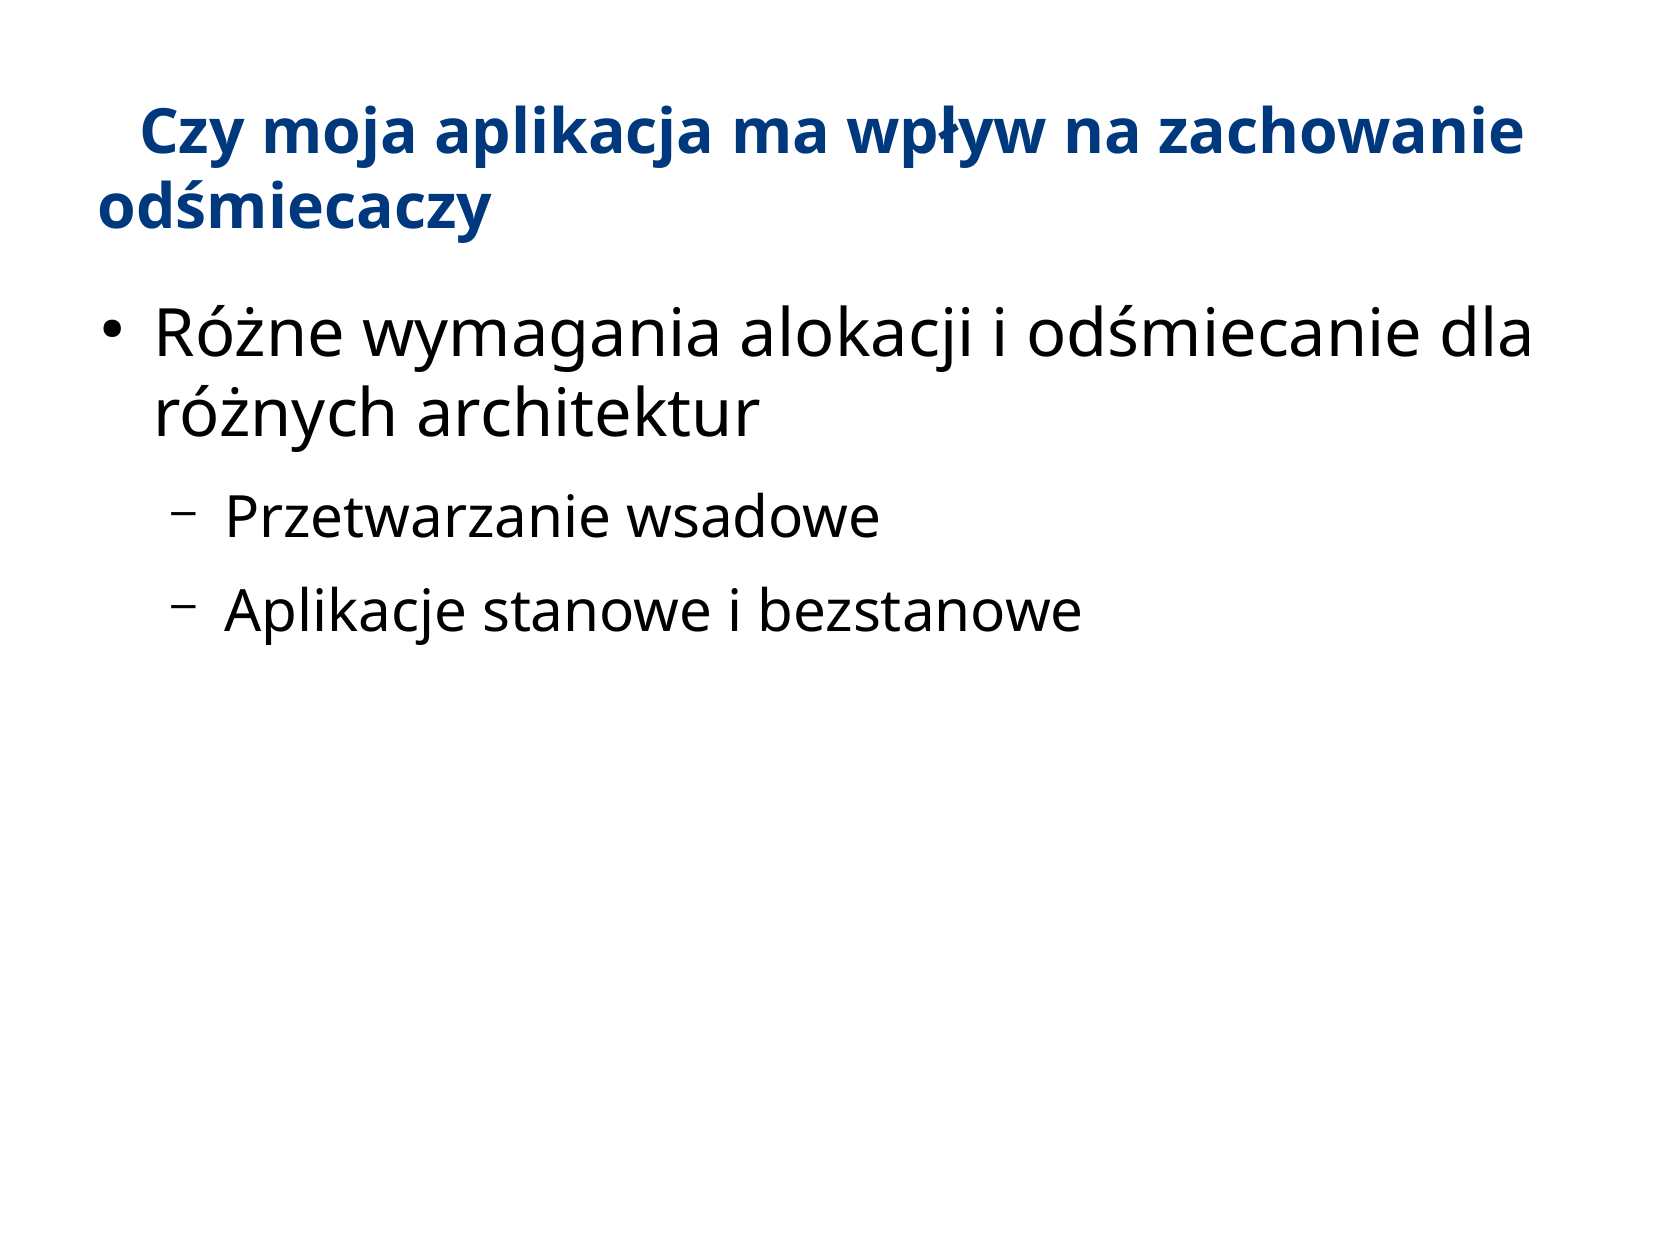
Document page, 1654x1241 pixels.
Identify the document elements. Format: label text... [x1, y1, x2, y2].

list Różne wymagania alokacji i odśmiecanie dla różnych architektur Przetwarzanie wsadowe Aplikacje stanowe i bezstanowe [82, 290, 1571, 1010]
title Czy moja aplikacja ma wpływ na zachowanie odśmiecaczy [82, 49, 1571, 257]
